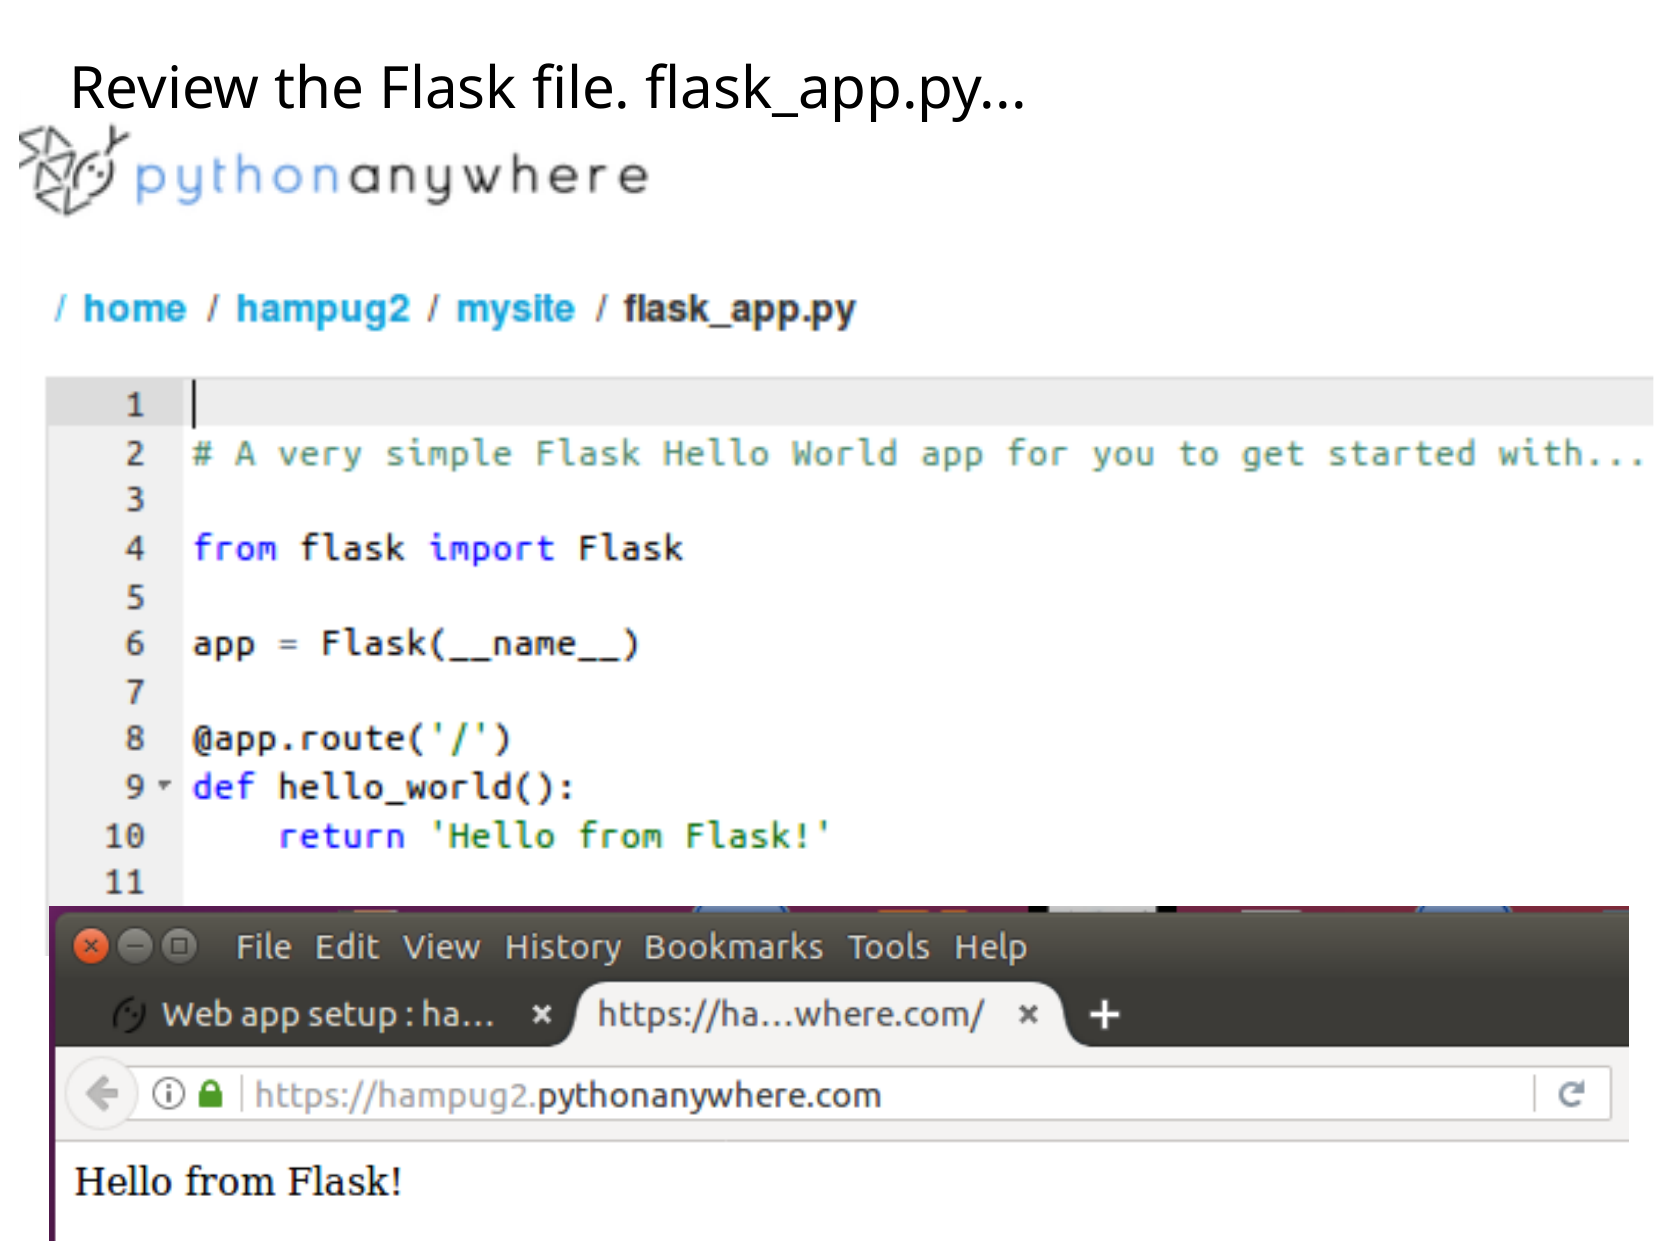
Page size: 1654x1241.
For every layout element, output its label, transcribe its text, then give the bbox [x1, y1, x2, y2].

picture [19, 90, 1654, 1241]
text_box Review the Flask file. flask_app.py... [69, 34, 1558, 138]
